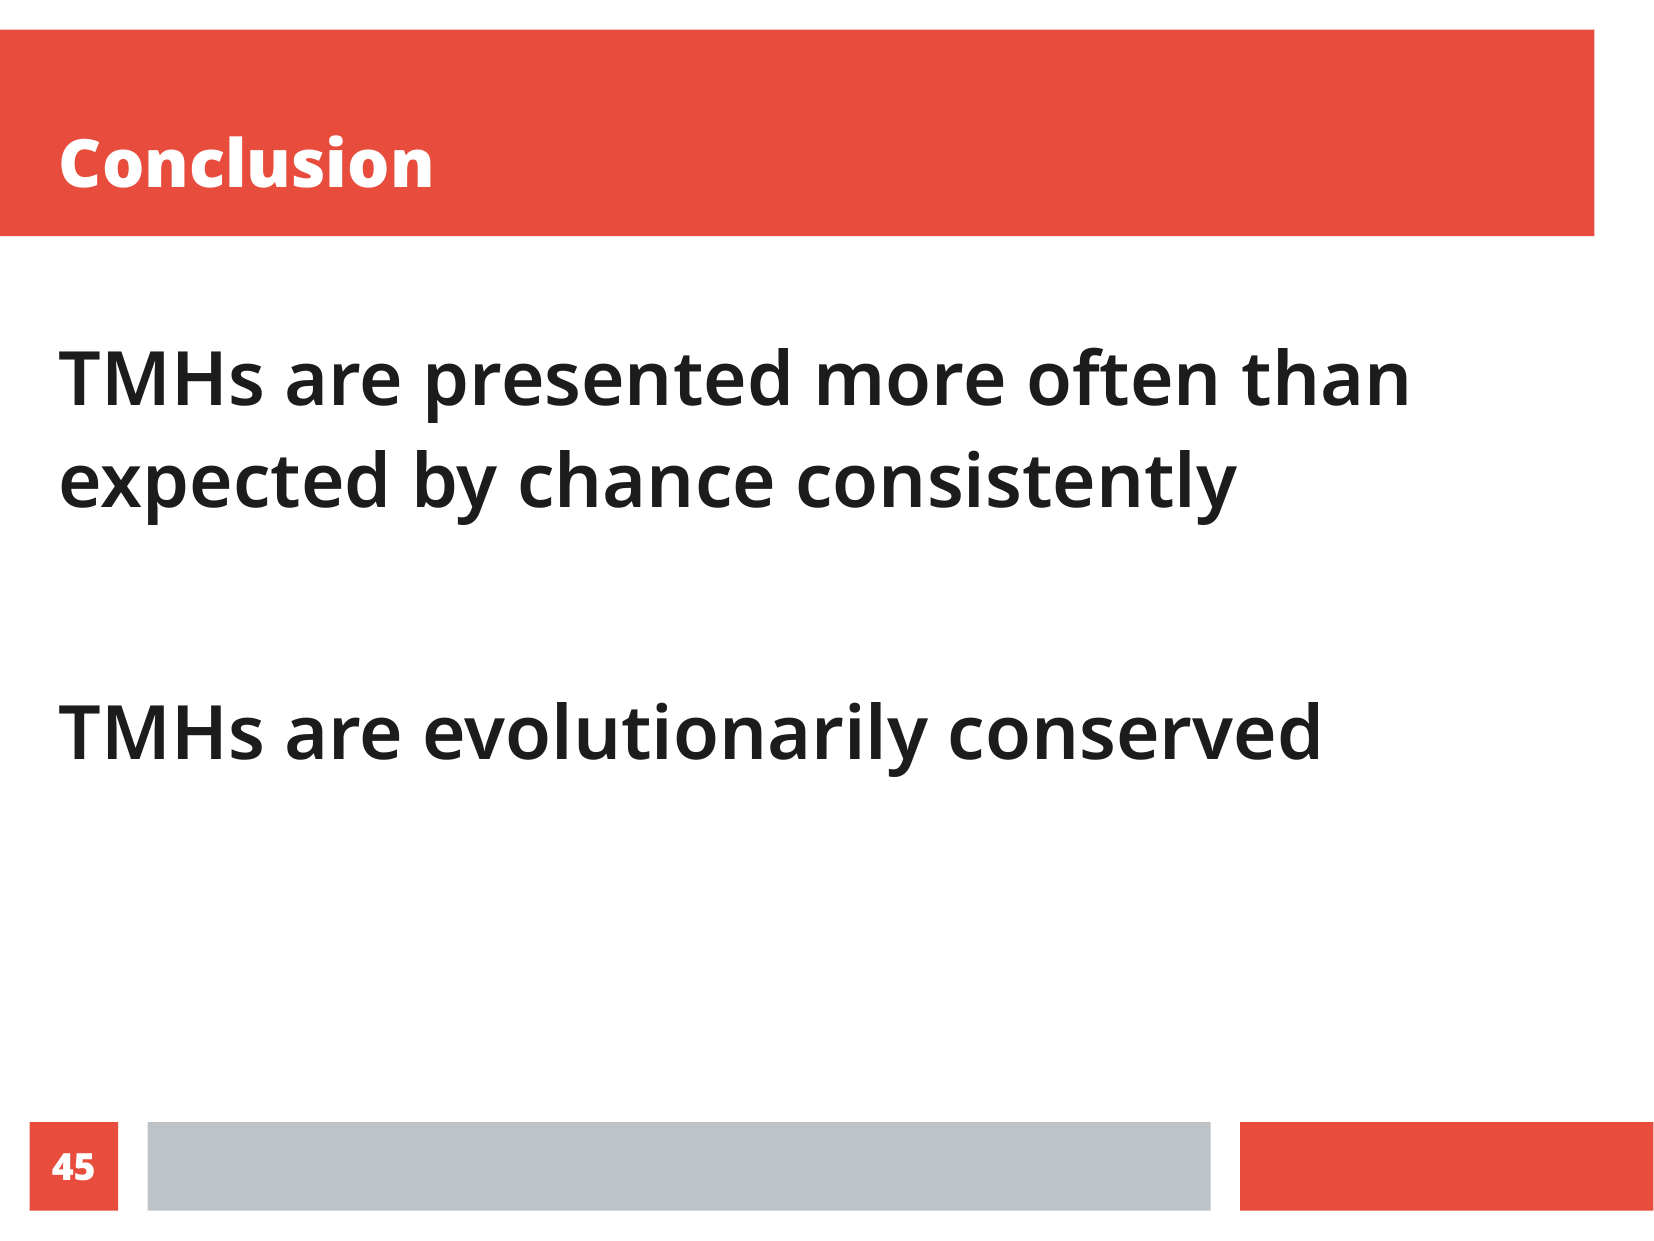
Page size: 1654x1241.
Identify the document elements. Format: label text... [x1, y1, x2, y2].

list TMHs are presented more often than expected by chance consistently TMHs are evolutionarily conserved [59, 324, 1565, 1093]
title Conclusion [59, 59, 1595, 207]
